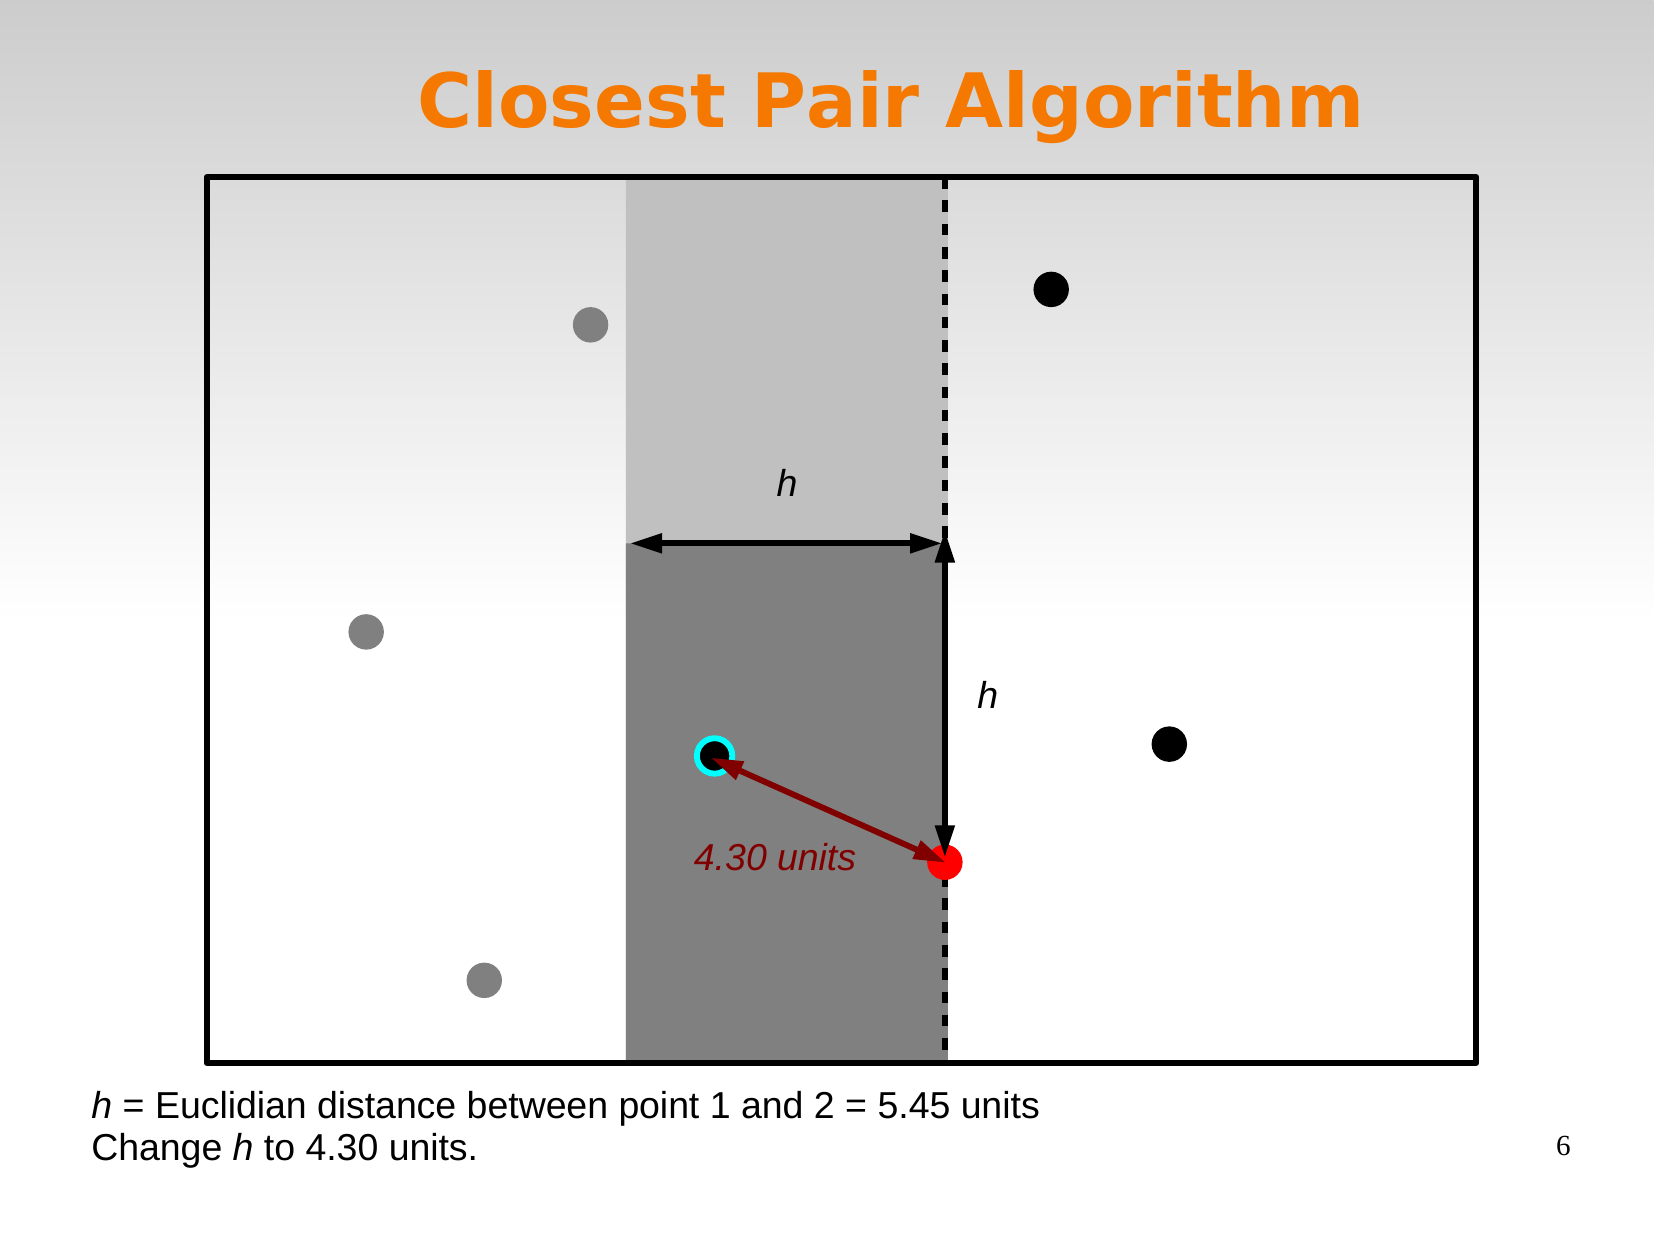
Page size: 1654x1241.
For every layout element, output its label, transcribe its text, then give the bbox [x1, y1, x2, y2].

text_box h [761, 454, 821, 512]
text_box [1033, 271, 1069, 308]
text_box 4.30 units [679, 829, 898, 886]
text_box [572, 307, 609, 343]
text_box [625, 180, 963, 1060]
text_box h [962, 667, 1022, 725]
title Closest Pair Algorithm [312, 37, 1471, 166]
text_box [466, 962, 503, 999]
text_box [348, 614, 384, 650]
text_box h = Euclidian distance between point 1 and 2 = 5.45 units Change h to 4.30 units. [76, 1077, 1565, 1218]
text_box [1151, 726, 1188, 762]
